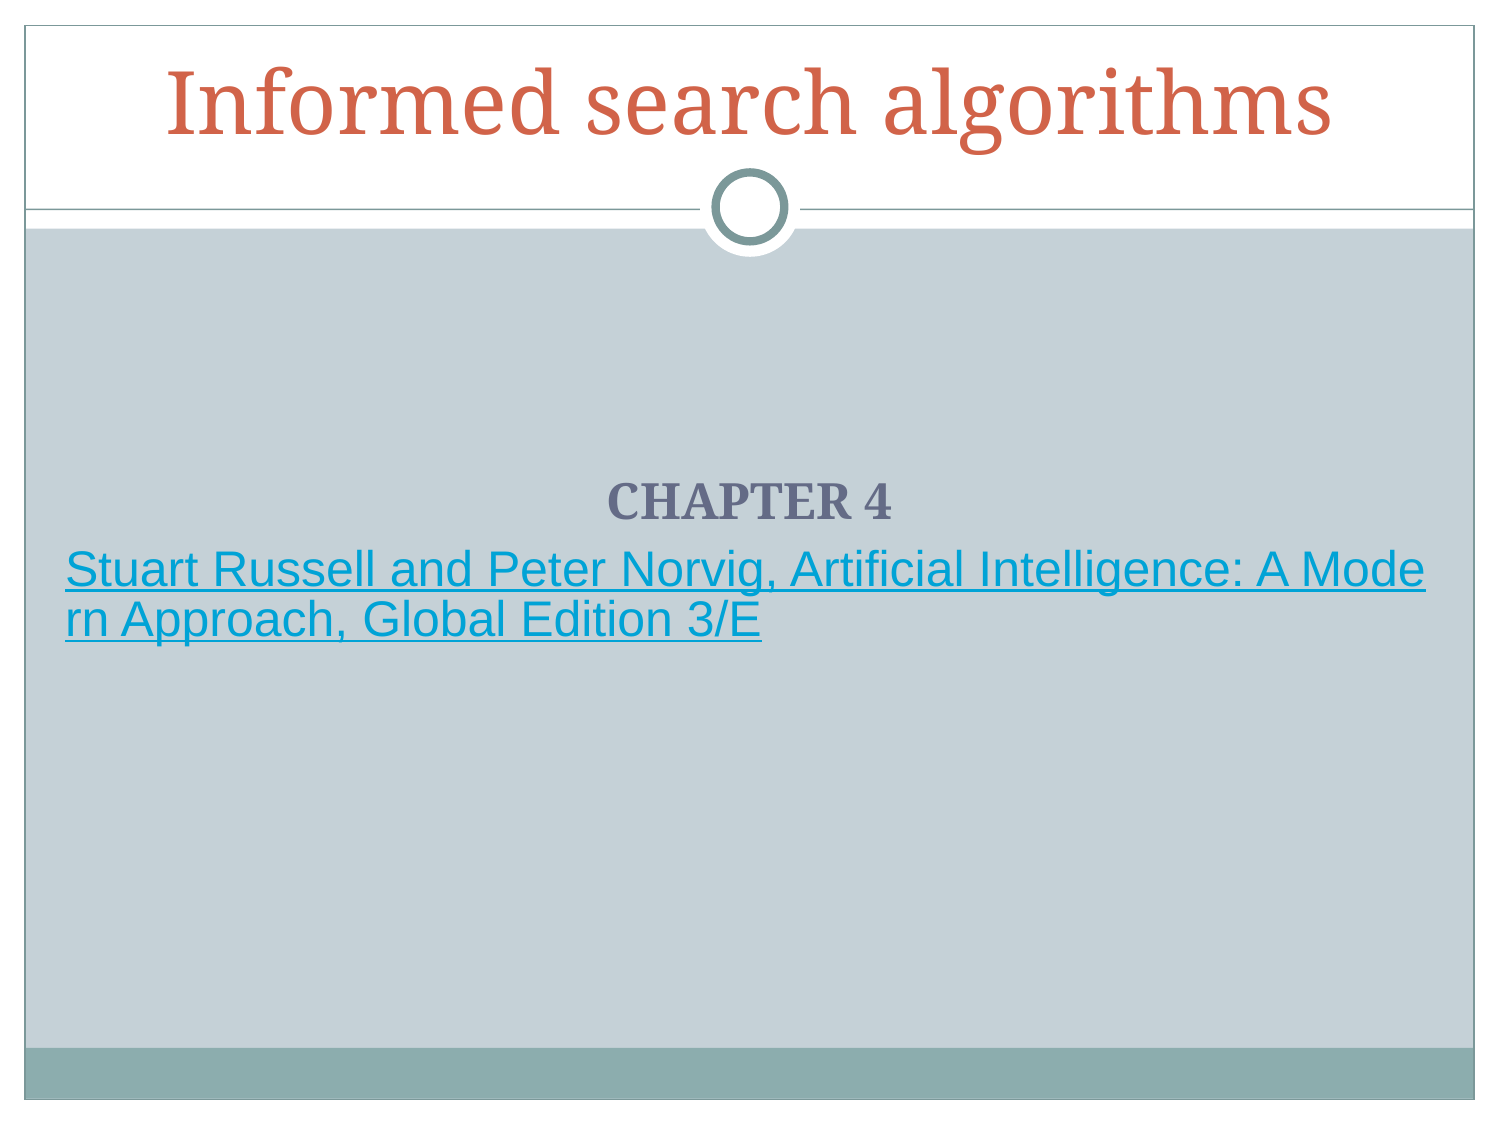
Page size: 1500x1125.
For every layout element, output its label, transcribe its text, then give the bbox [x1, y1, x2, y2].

subtitle CHAPTER 4 Stuart Russell and Peter Norvig, Artificial Intelligence: A Modern Approach, Global Edition 3/E [50, 462, 1450, 750]
title Informed search algorithms [112, 118, 1388, 265]
